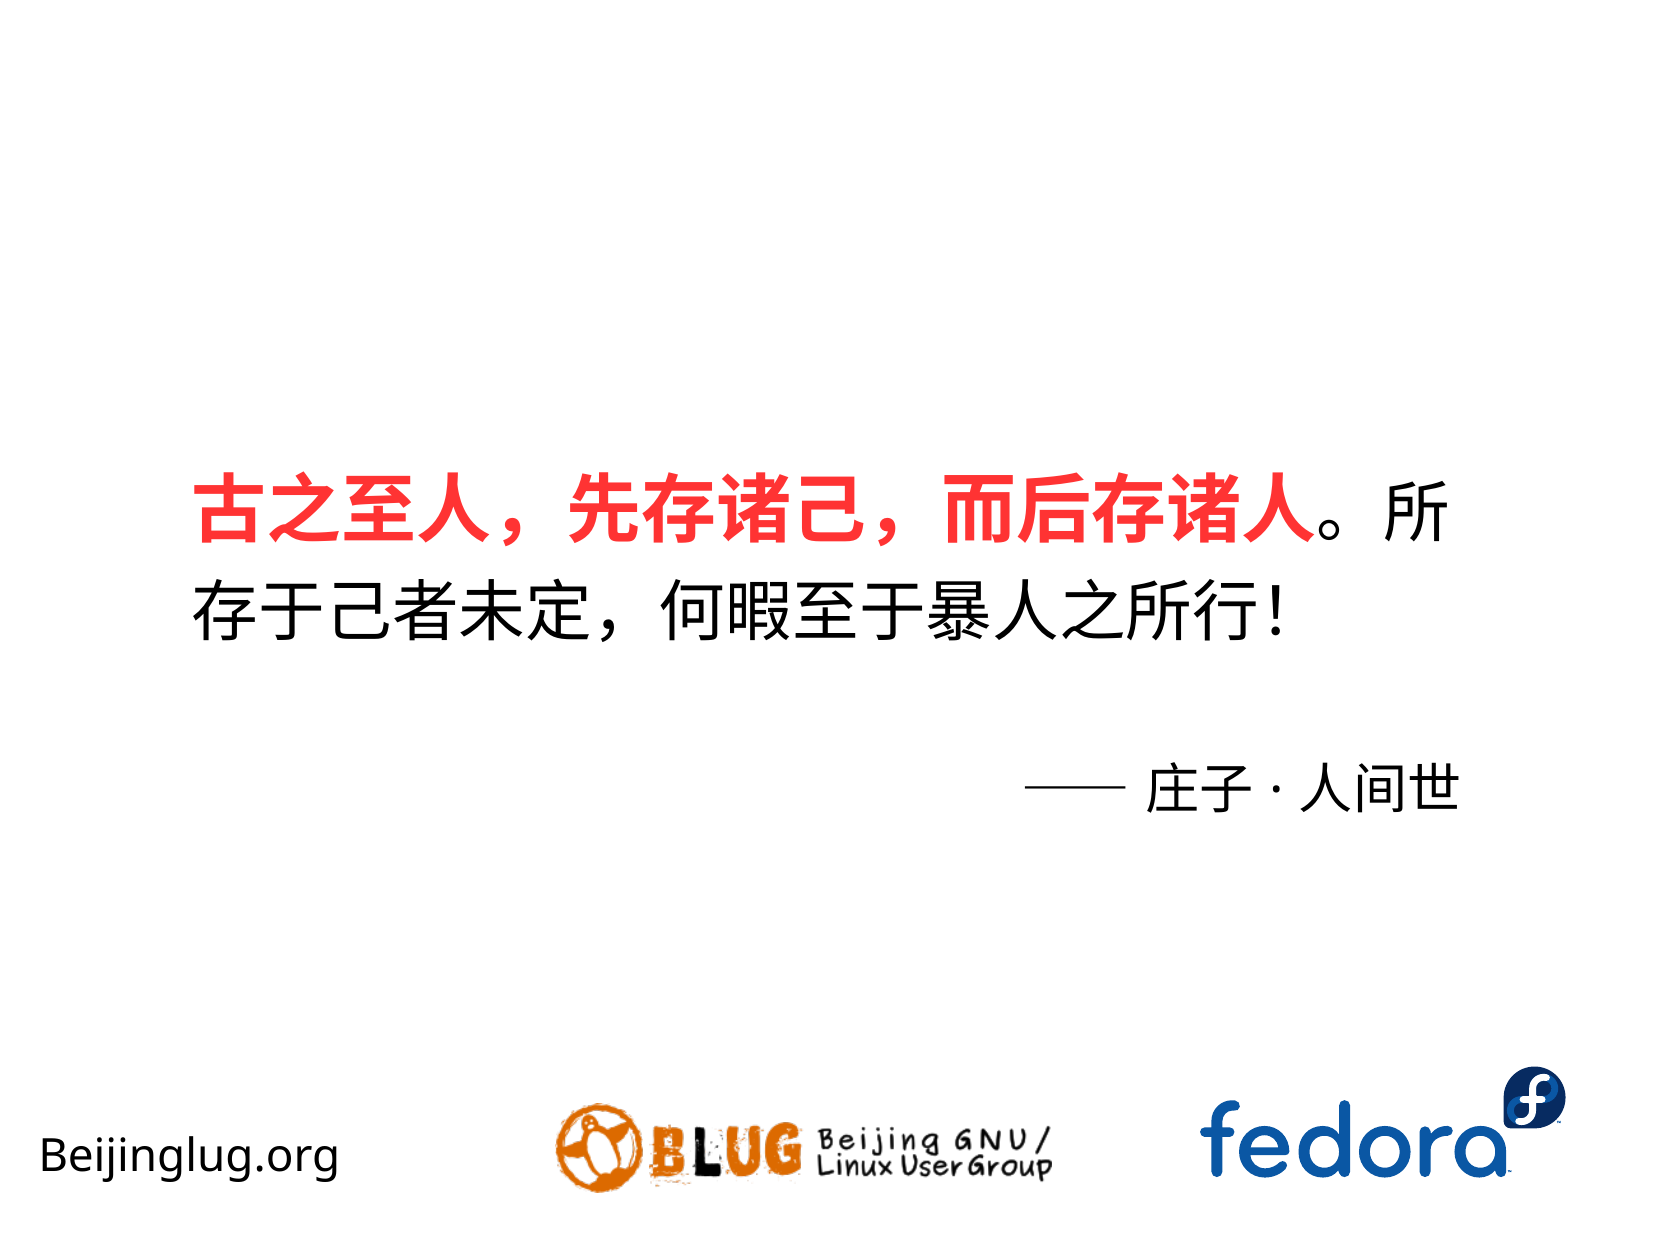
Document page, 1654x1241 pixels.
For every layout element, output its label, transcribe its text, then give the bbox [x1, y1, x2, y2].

picture [555, 1103, 1052, 1193]
text_box 古之至人，先存诸己，而后存诸人。所存于己者未定，何暇至于暴人之所行！ ——庄子·人间世 [177, 187, 1477, 945]
